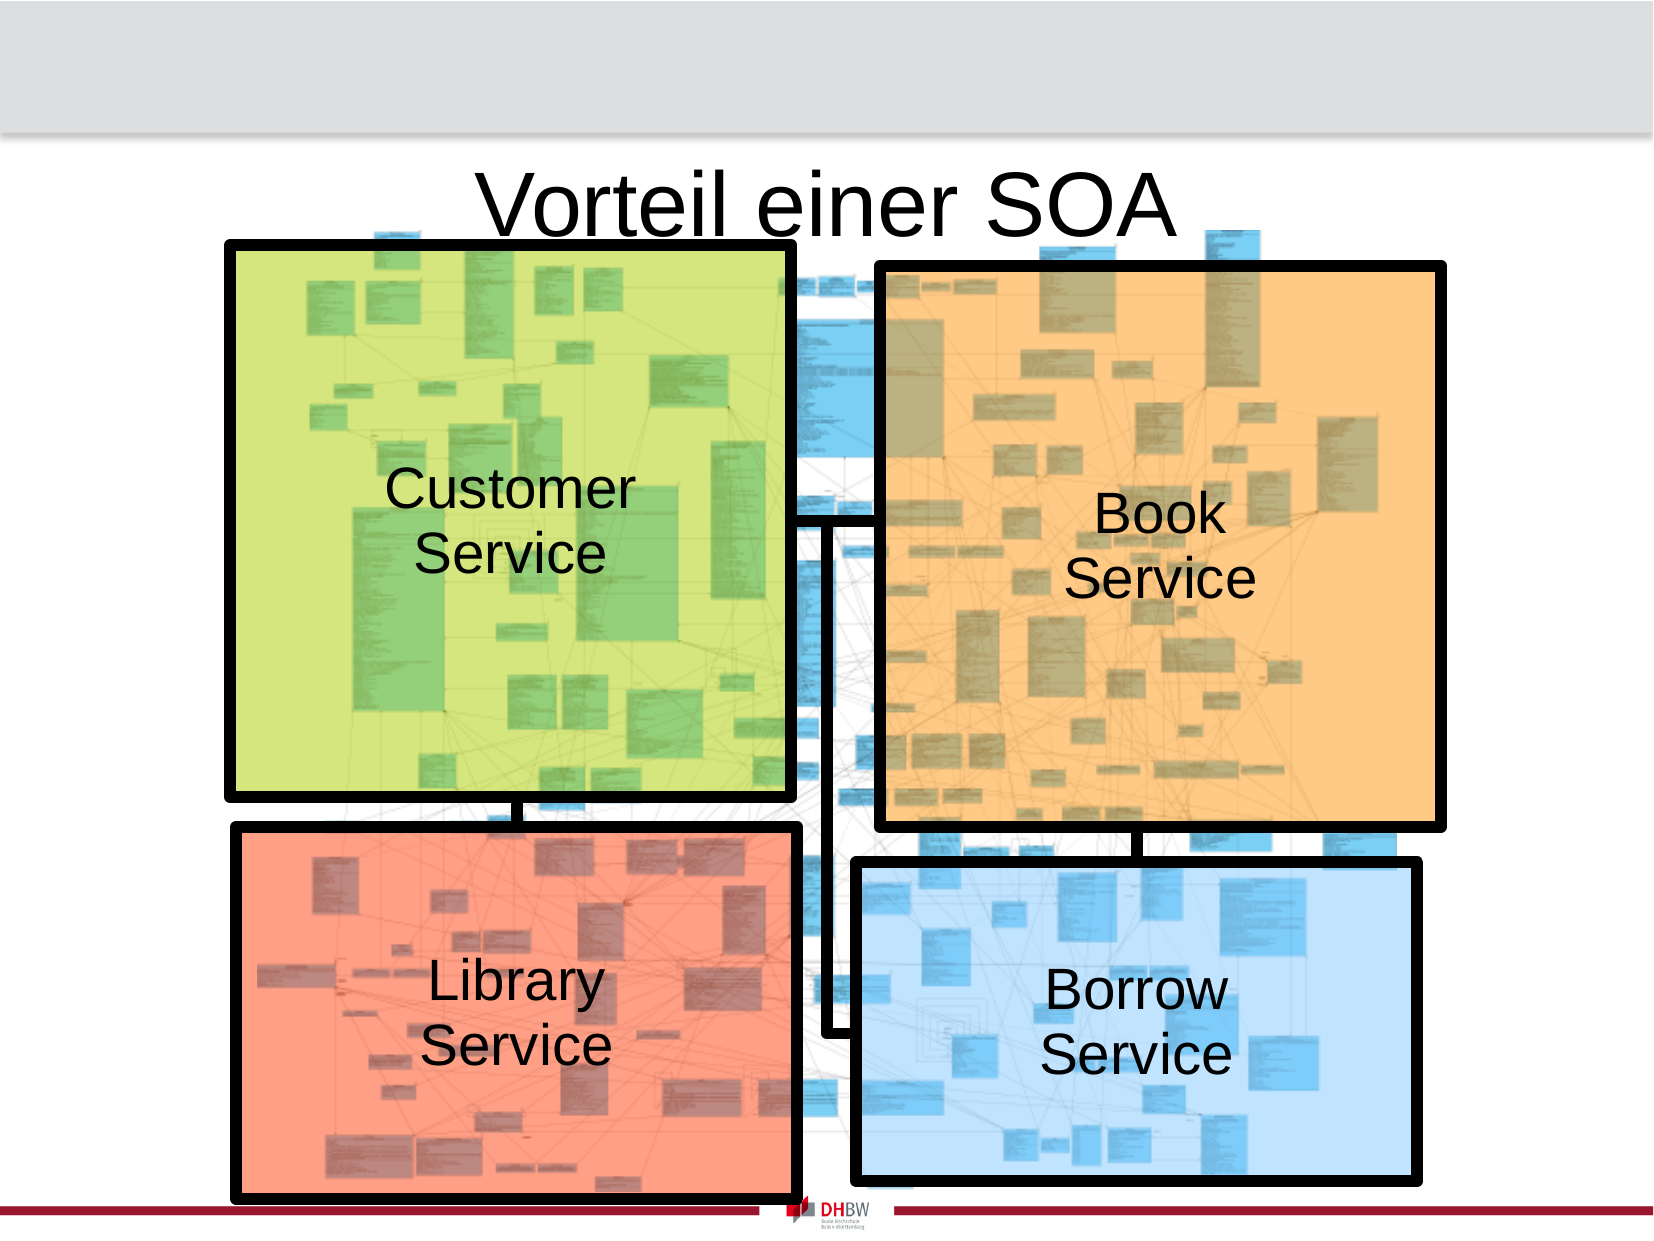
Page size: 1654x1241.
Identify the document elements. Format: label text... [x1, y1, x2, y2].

text_box Customer Service [230, 527, 792, 798]
text_box Book Service [879, 265, 1441, 827]
text_box Library Service [236, 826, 798, 1016]
text_box Customer Service [230, 245, 792, 515]
title Vorteil einer SOA [82, 147, 1571, 257]
picture [0, 1, 1654, 1237]
text_box Library Service [236, 1028, 798, 1199]
text_box Borrow Service [856, 862, 1418, 1182]
